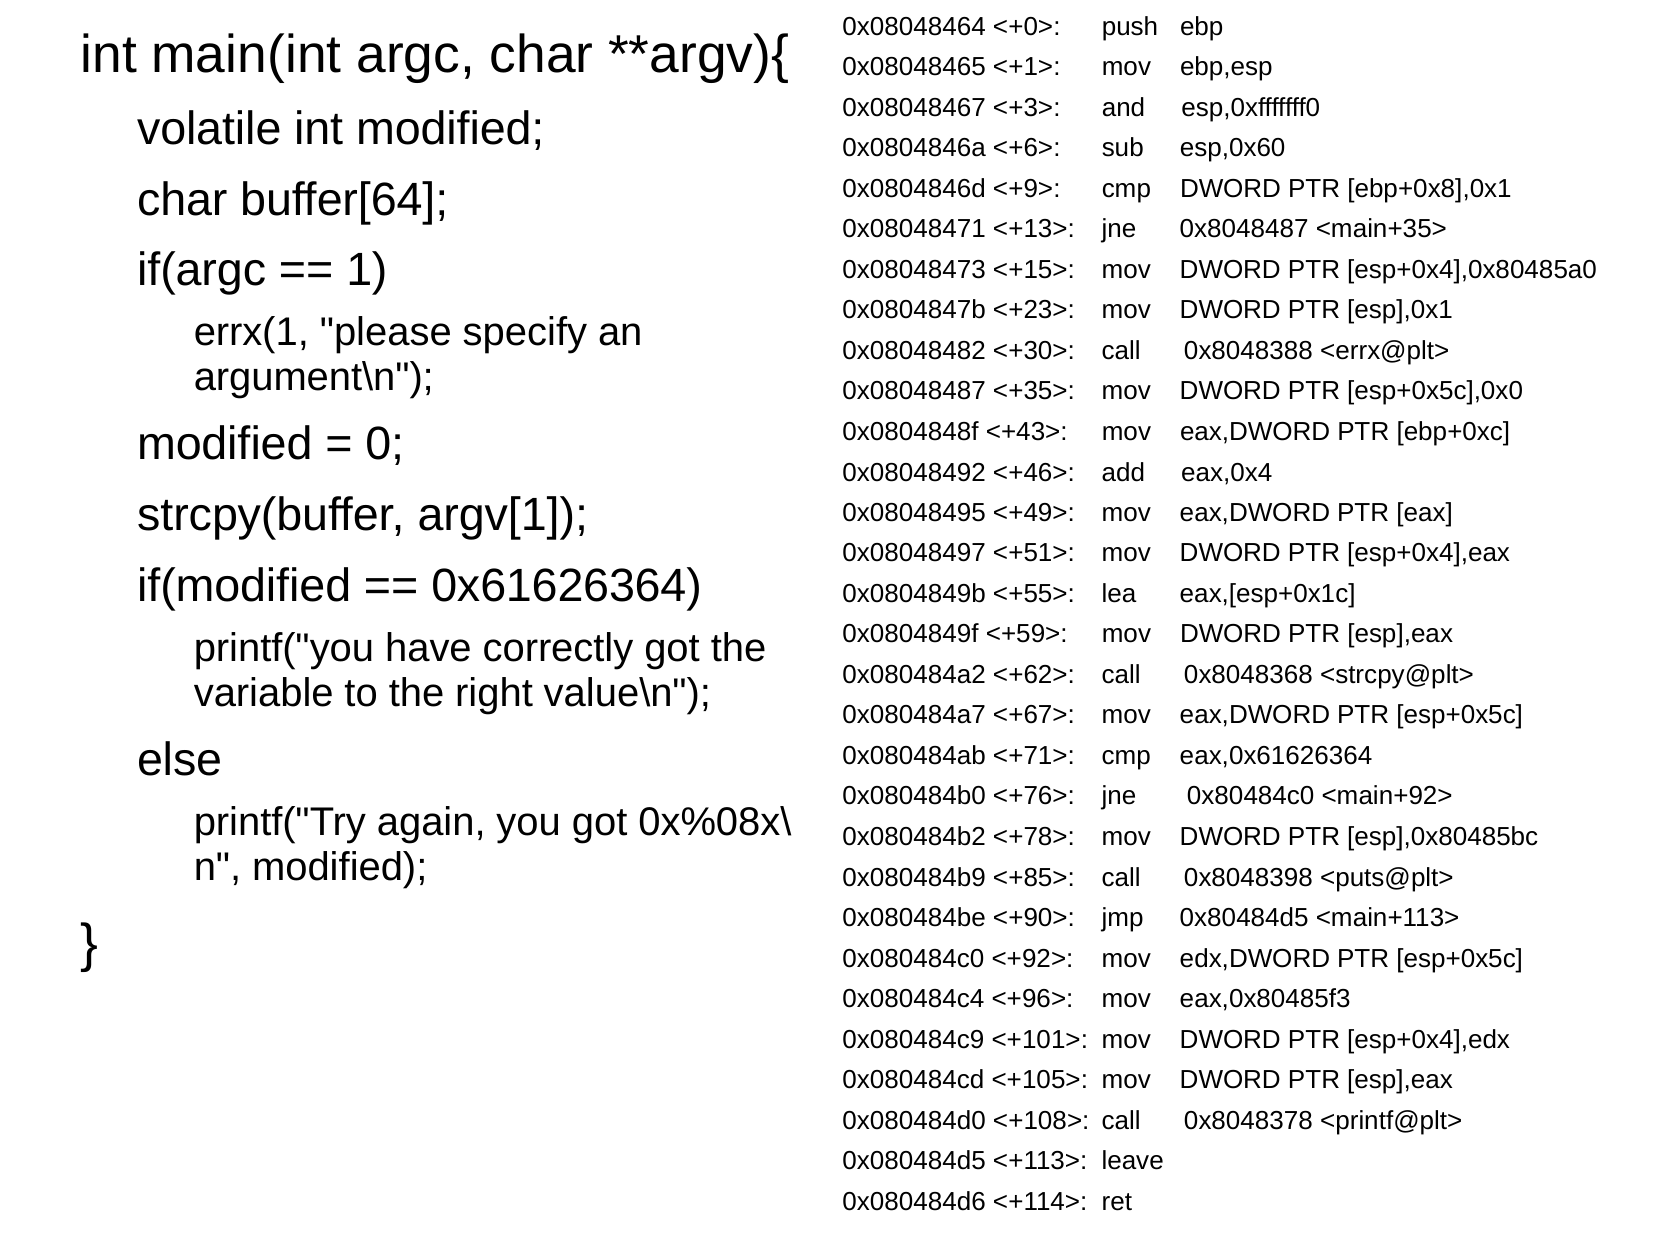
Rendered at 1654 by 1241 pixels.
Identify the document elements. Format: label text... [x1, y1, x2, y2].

list int main(int argc, char **argv){ volatile int modified; char buffer[64]; if(argc == 1) errx(1, "please specify an argument\n"); modified = 0; strcpy(buffer, argv[1]); if(modified == 0x61626364) printf("you have correctly got the variable to the right value\n"); else printf("Try again, you got 0x%08x\n", modified); } [23, 23, 798, 1040]
list 0x08048464 <+0>: push ebp 0x08048465 <+1>: mov ebp,esp 0x08048467 <+3>: and esp,0xfffffff0 0x0804846a <+6>: sub esp,0x60 0x0804846d <+9>: cmp DWORD PTR [ebp+0x8],0x1 0x08048471 <+13>: jne 0x8048487 <main+35> 0x08048473 <+15>: mov DWORD PTR [esp+0x4],0x80485a0 0x0804847b <+23>: mov DWORD PTR [esp],0x1 0x08048482 <+30>: call 0x8048388 <errx@plt> 0x08048487 <+35>: mov DWORD PTR [esp+0x5c],0x0 0x0804848f <+43>: mov eax,DWORD PTR [ebp+0xc] 0x08048492 <+46>: add eax,0x4 0x08048495 <+49>: mov eax,DWORD PTR [eax] 0x08048497 <+51>: mov DWORD PTR [esp+0x4],eax 0x0804849b <+55>: lea eax,[esp+0x1c] 0x0804849f <+59>: mov DWORD PTR [esp],eax 0x080484a2 <+62>: call 0x8048368 <strcpy@plt> 0x080484a7 <+67>: mov eax,DWORD PTR [esp+0x5c] 0x080484ab <+71>: cmp eax,0x61626364 0x080484b0 <+76>: jne 0x80484c0 <main+92> 0x080484b2 <+78>: mov DWORD PTR [esp],0x80485bc 0x080484b9 <+85>: call 0x8048398 <puts@plt> 0x080484be <+90>: jmp 0x80484d5 <main+113> 0x080484c0 <+92>: mov edx,DWORD PTR [esp+0x5c] 0x080484c4 <+96>: mov eax,0x80485f3 0x080484c9 <+101>: mov DWORD PTR [esp+0x4],edx 0x080484cd <+105>: mov DWORD PTR [esp],eax 0x080484d0 <+108>: call 0x8048378 <printf@plt> 0x080484d5 <+113>: leave 0x080484d6 <+114>: ret [814, 11, 1630, 1229]
